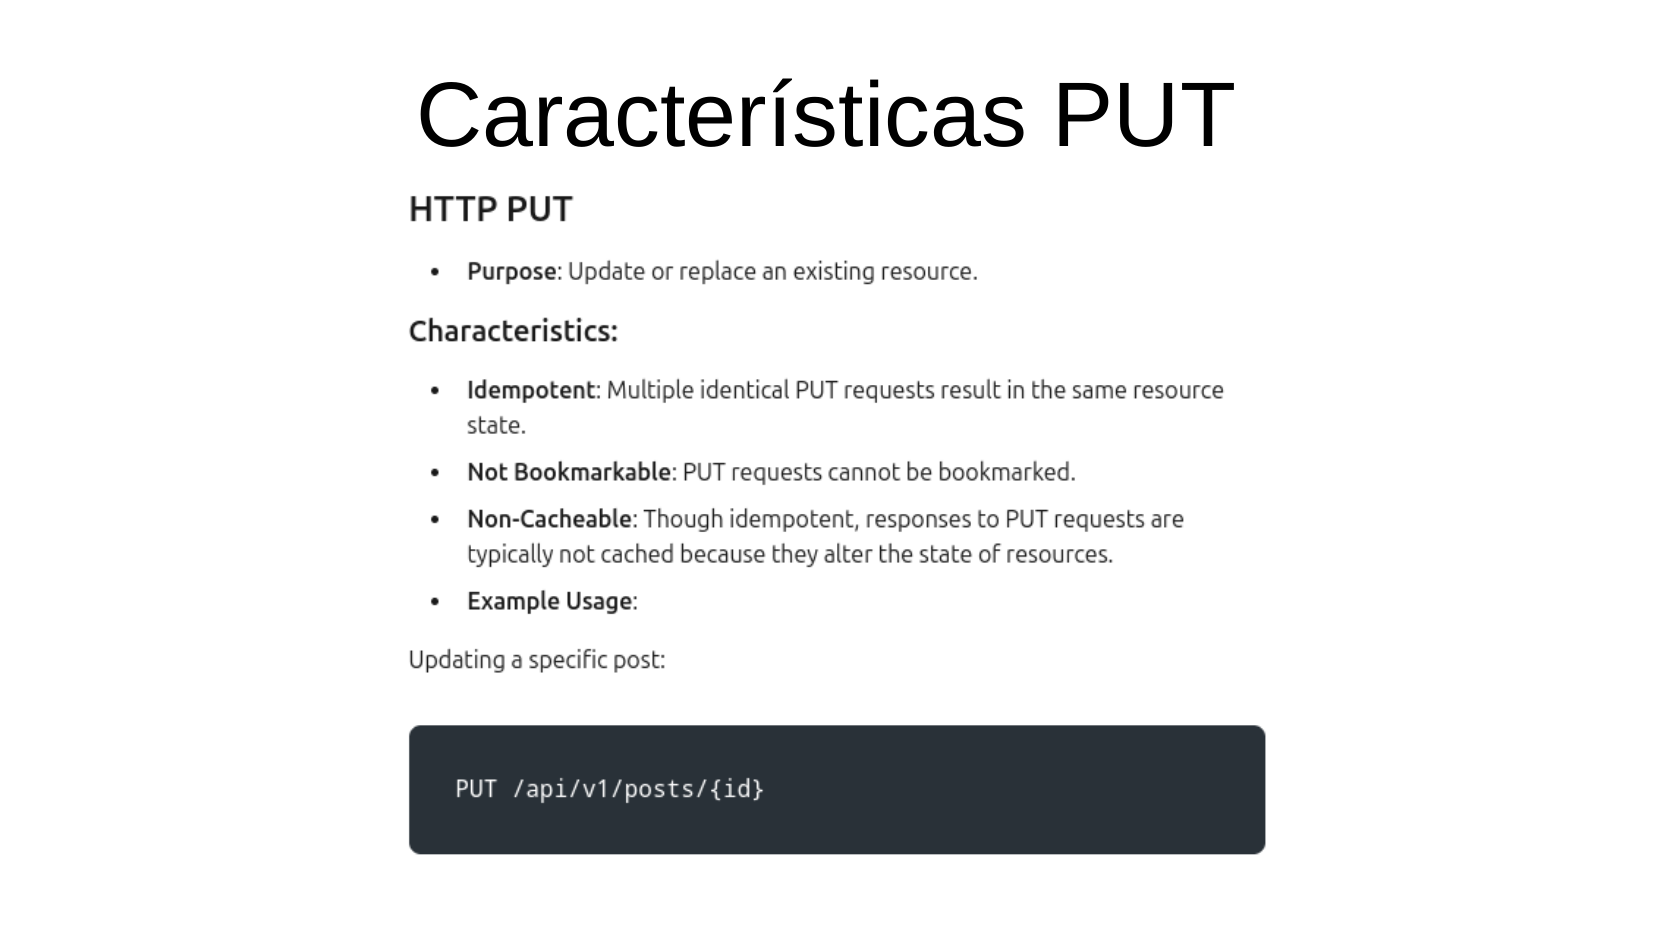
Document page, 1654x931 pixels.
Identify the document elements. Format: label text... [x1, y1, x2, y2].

picture [383, 192, 1292, 875]
title Características PUT [82, 37, 1571, 193]
